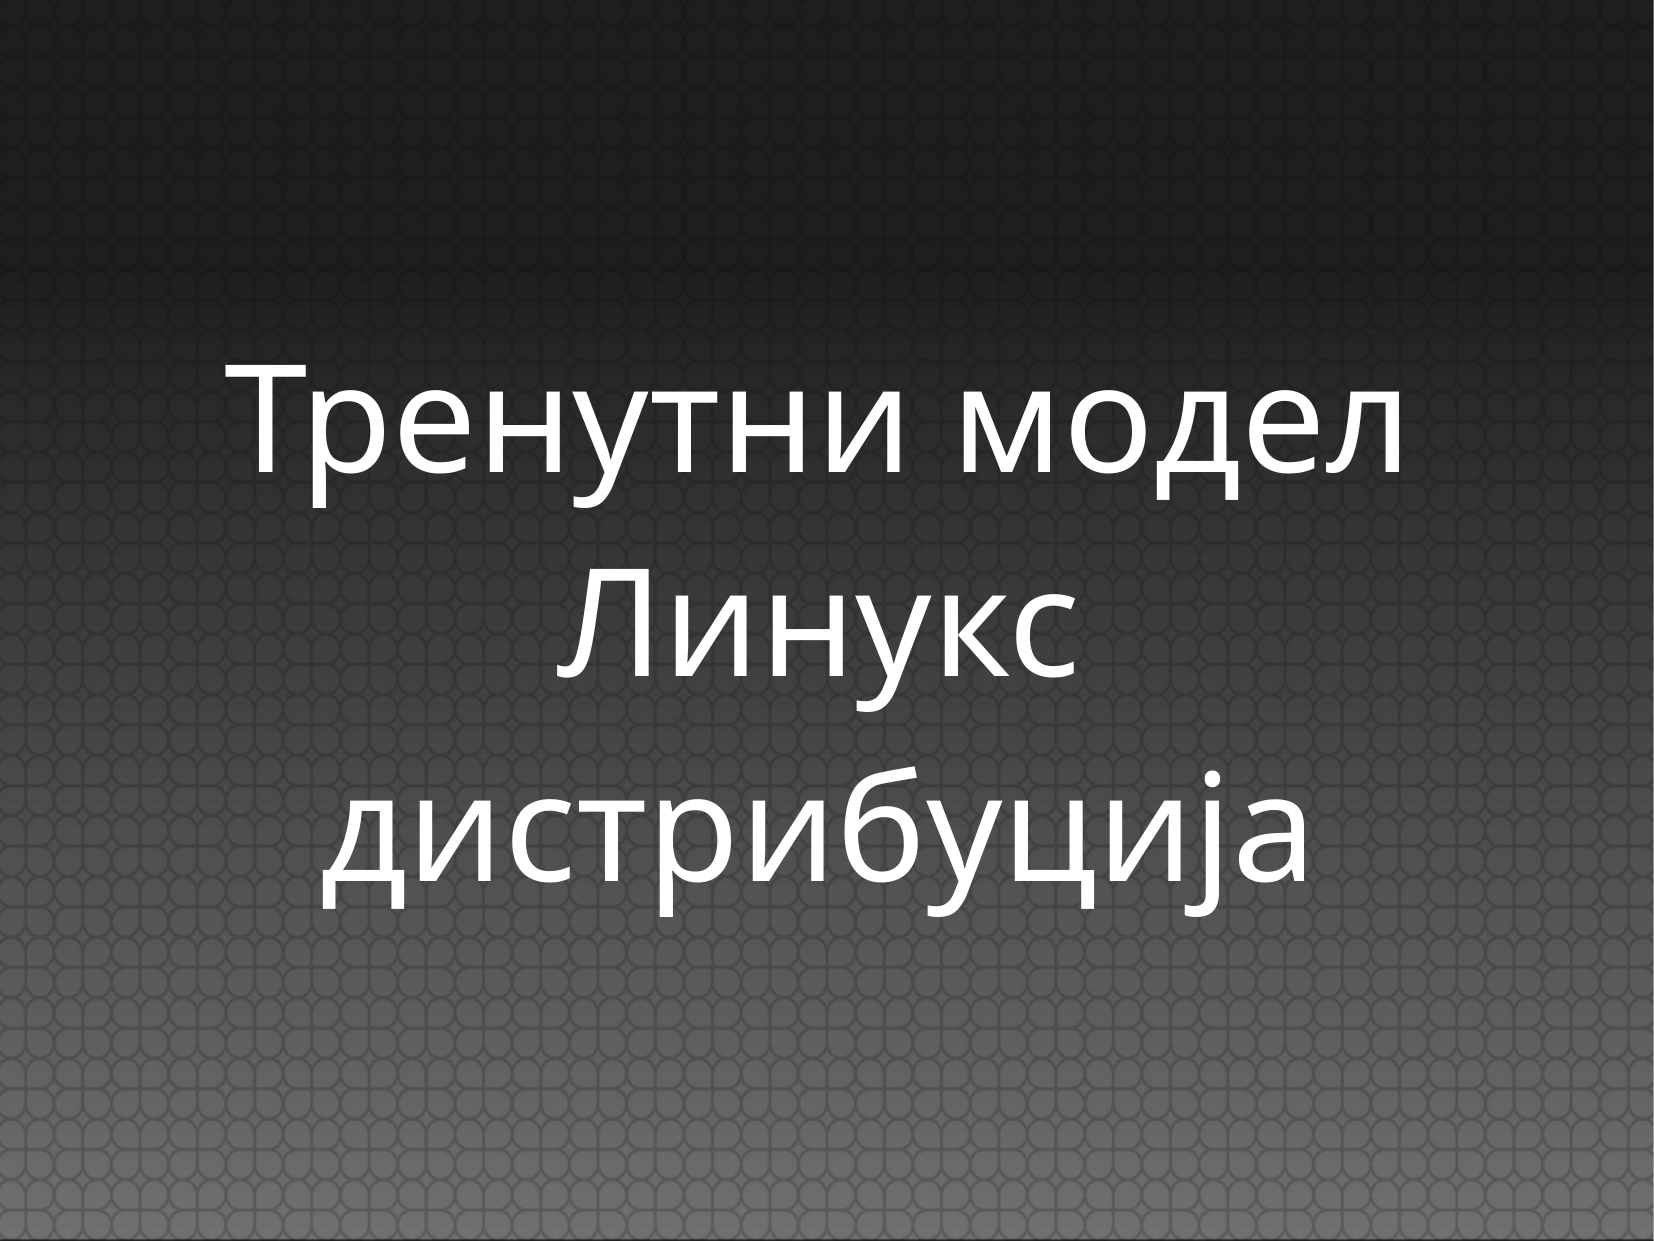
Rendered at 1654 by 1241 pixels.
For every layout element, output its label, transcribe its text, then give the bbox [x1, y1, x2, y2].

picture [0, 0, 1654, 1241]
title Тренутни модел Линукс дистрибуција [75, 430, 1564, 808]
